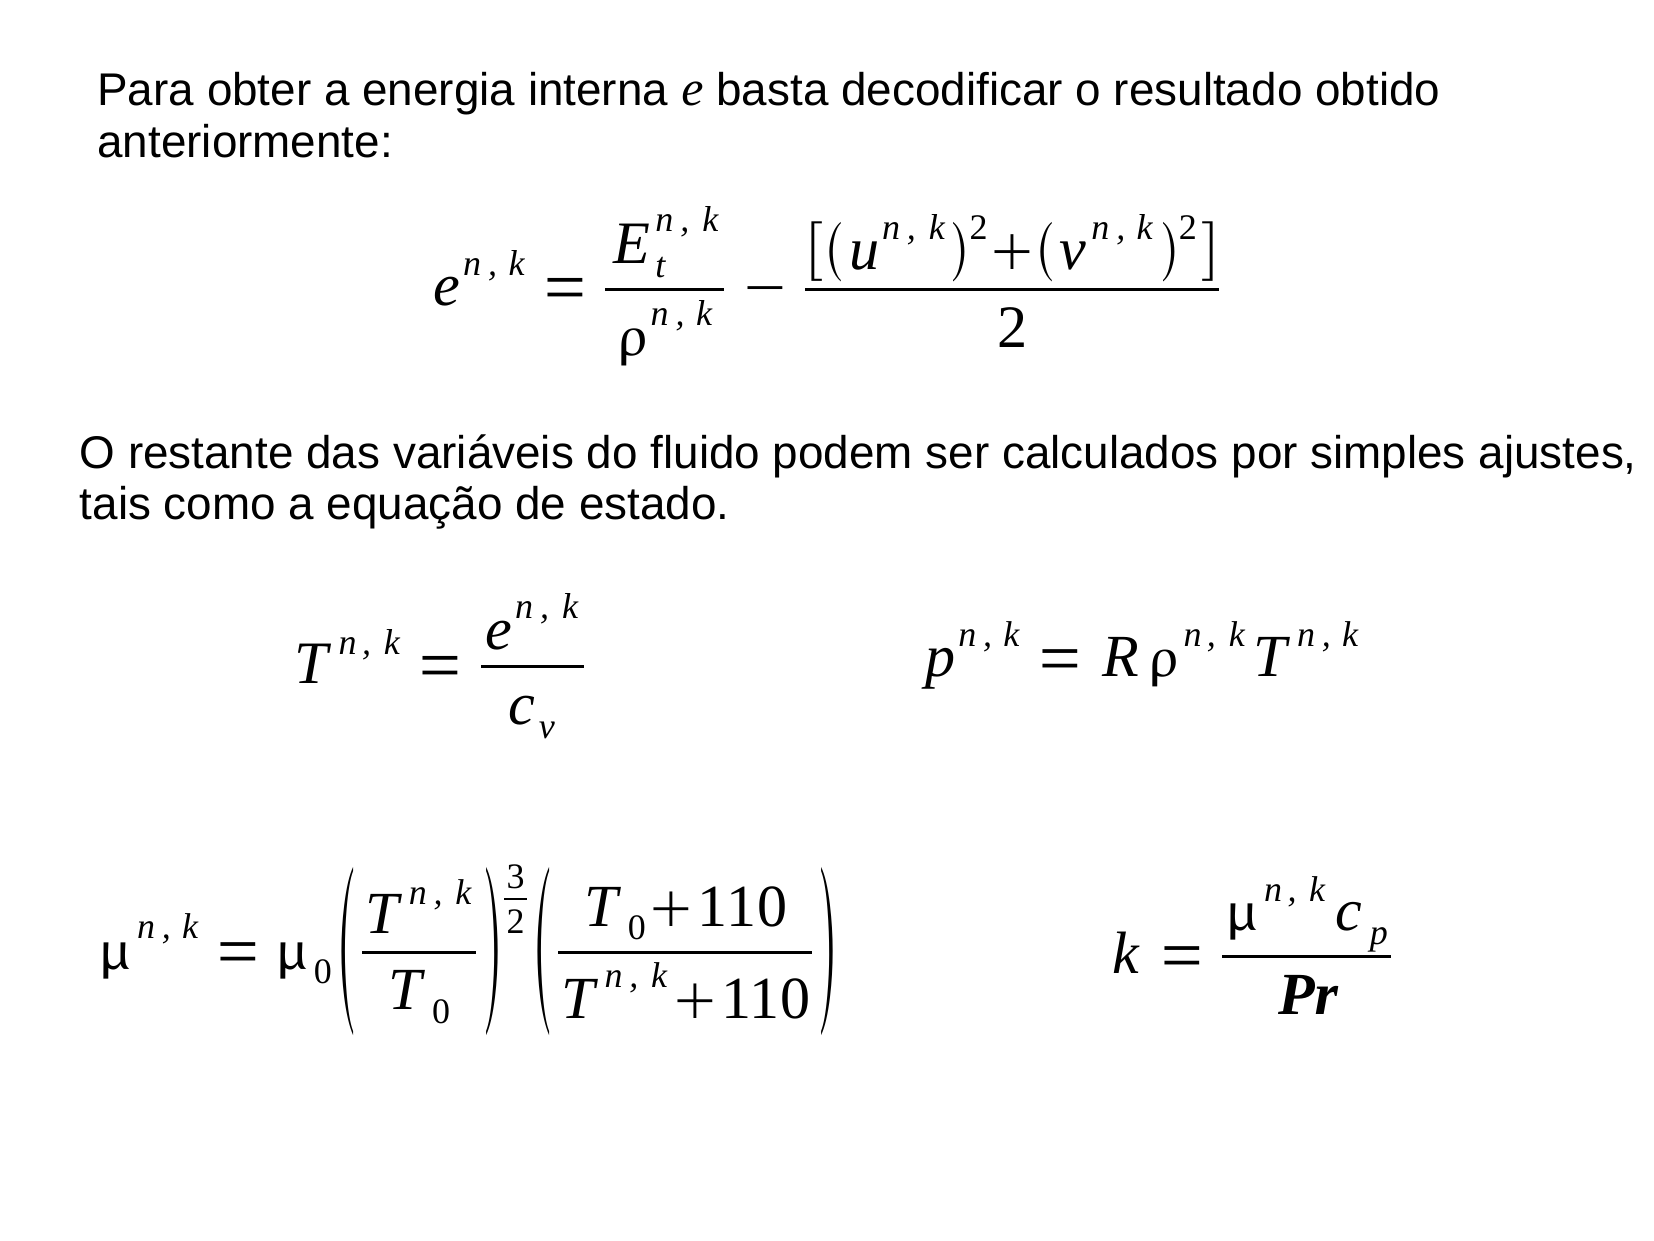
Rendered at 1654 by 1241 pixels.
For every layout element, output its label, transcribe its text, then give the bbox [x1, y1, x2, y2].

text_box O restante das variáveis do fluido podem ser calculados por simples ajustes, tais como a equação de estado. [64, 419, 1635, 537]
chart [288, 587, 593, 747]
chart [93, 856, 845, 1040]
chart [910, 614, 1365, 689]
chart [425, 200, 1228, 371]
chart [1104, 868, 1401, 1028]
text_box Para obter a energia interna e basta decodificar o resultado obtido anteriormente: [82, 53, 1442, 175]
